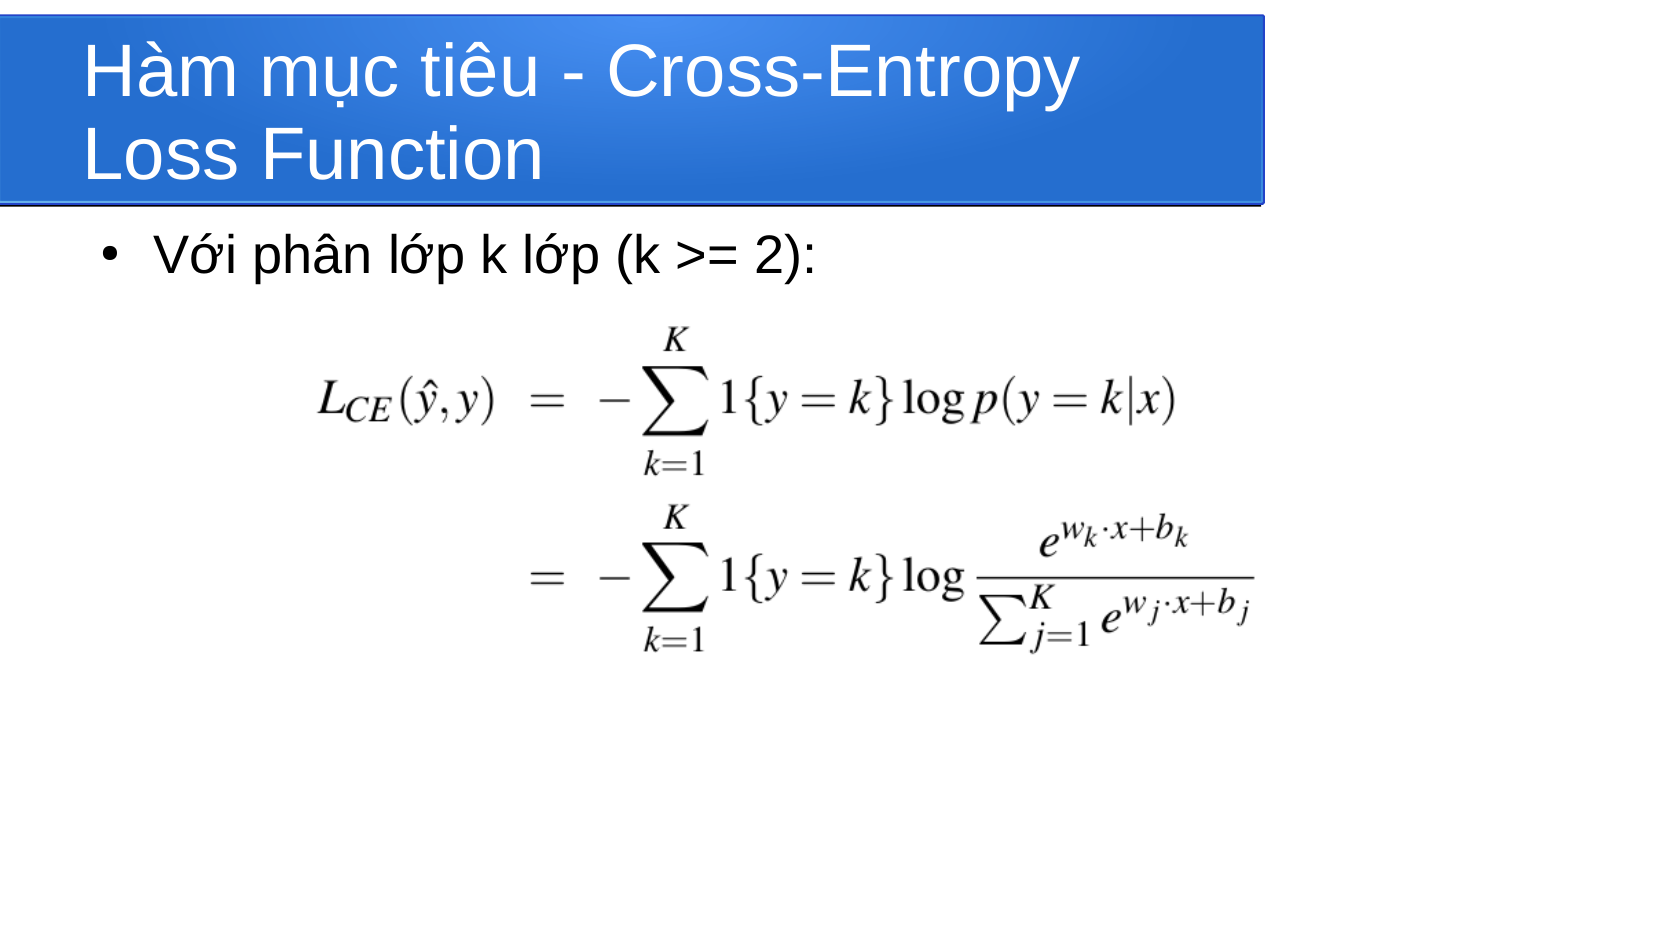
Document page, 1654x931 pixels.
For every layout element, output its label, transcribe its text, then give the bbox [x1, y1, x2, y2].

list Với phân lớp k lớp (k >= 2): [82, 224, 1571, 764]
title Hàm mục tiêu - Cross-Entropy Loss Function [82, 29, 1235, 196]
picture [300, 314, 1278, 676]
